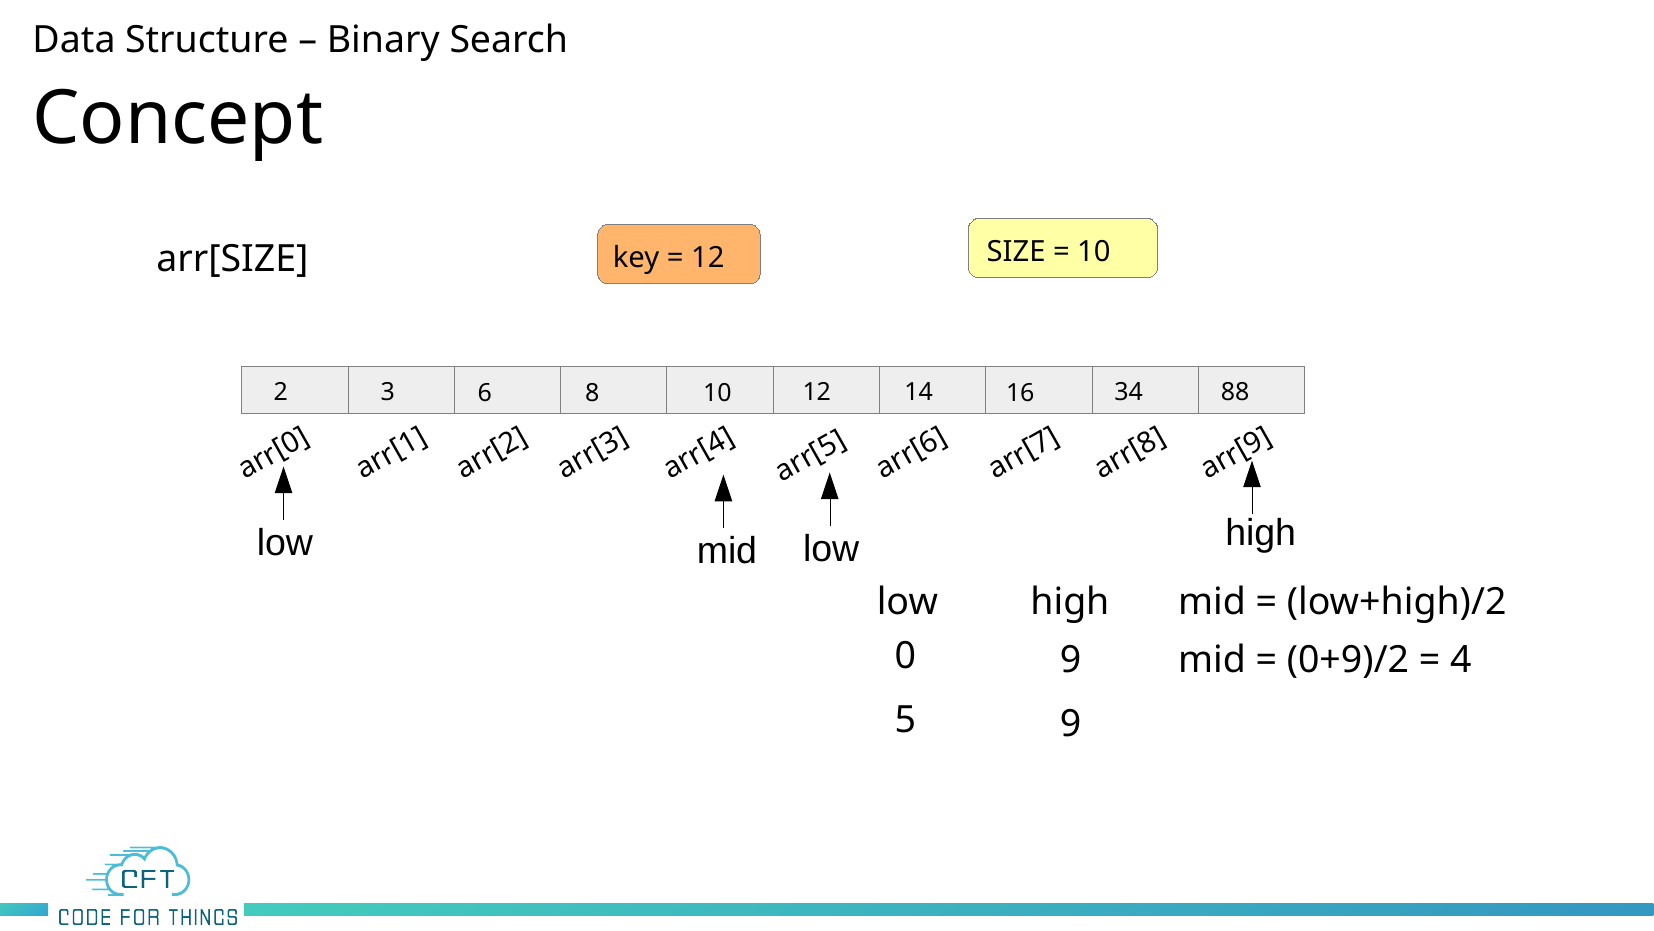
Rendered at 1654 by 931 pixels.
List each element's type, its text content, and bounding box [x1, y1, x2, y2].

text_box [971, 366, 991, 414]
text_box 88 [1206, 366, 1288, 418]
text_box [1088, 366, 1099, 414]
text_box high [1210, 504, 1311, 562]
text_box 9 [1045, 689, 1099, 748]
text_box mid = (0+9)/2 = 4 [1163, 625, 1654, 686]
picture [59, 846, 237, 925]
text_box [870, 366, 889, 414]
text_box 6 [462, 367, 545, 412]
text_box arr[6] [857, 404, 992, 505]
text_box arr[SIZE] [141, 224, 355, 291]
text_box mid = (low+high)/2 [1163, 566, 1563, 625]
text_box 9 [1045, 625, 1099, 684]
text_box [329, 366, 403, 414]
text_box arr[1] [330, 389, 467, 505]
text_box 8 [570, 367, 652, 412]
text_box SIZE = 10 [971, 222, 1152, 272]
text_box 16 [991, 366, 1088, 418]
text_box mid [682, 521, 772, 579]
text_box 14 [889, 366, 971, 418]
text_box arr[2] [430, 393, 567, 505]
text_box high [1015, 566, 1128, 626]
text_box key = 12 [590, 229, 768, 284]
text_box 12 [787, 366, 870, 411]
text_box low [242, 513, 328, 571]
text_box arr[9] [1175, 390, 1317, 505]
text_box arr[8] [1072, 389, 1207, 505]
text_box low [862, 566, 957, 626]
text_box 5 [879, 685, 934, 744]
text_box 0 [879, 620, 934, 680]
text_box 10 [688, 367, 774, 412]
text_box low [788, 519, 875, 577]
text_box arr[0] [212, 397, 353, 505]
text_box 3 [365, 366, 436, 411]
text_box [599, 224, 759, 229]
text_box [1181, 366, 1206, 414]
text_box [241, 366, 285, 414]
text_box arr[7] [964, 412, 1104, 505]
text_box 34 [1099, 366, 1181, 418]
text_box arr[3] [531, 404, 673, 505]
text_box [436, 366, 828, 414]
title Data Structure – Binary Search Concept [32, 12, 1184, 166]
text_box arr[4] [641, 412, 780, 505]
text_box 2 [258, 366, 329, 411]
text_box [1288, 366, 1305, 414]
text_box [968, 218, 1158, 278]
text_box arr[5] [750, 407, 891, 508]
